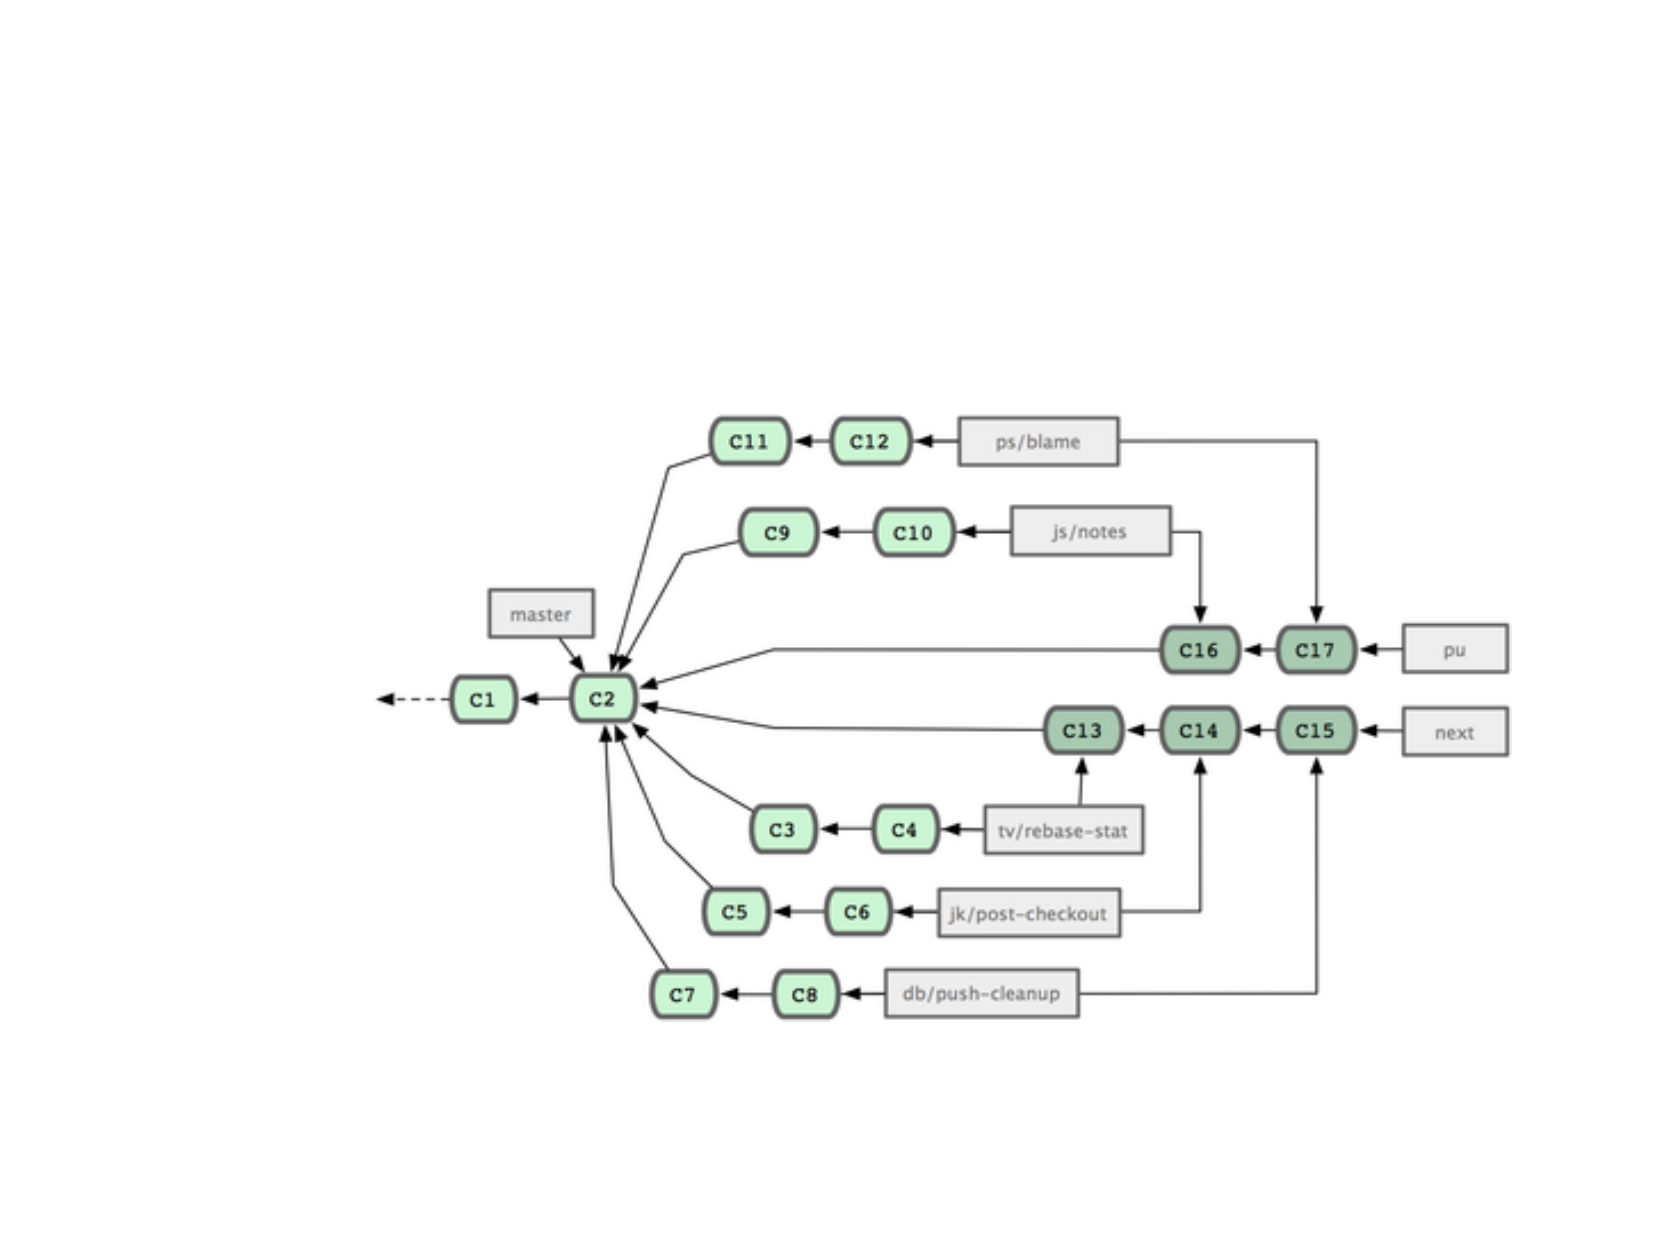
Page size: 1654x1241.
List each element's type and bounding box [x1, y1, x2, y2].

picture [371, 413, 1512, 1022]
